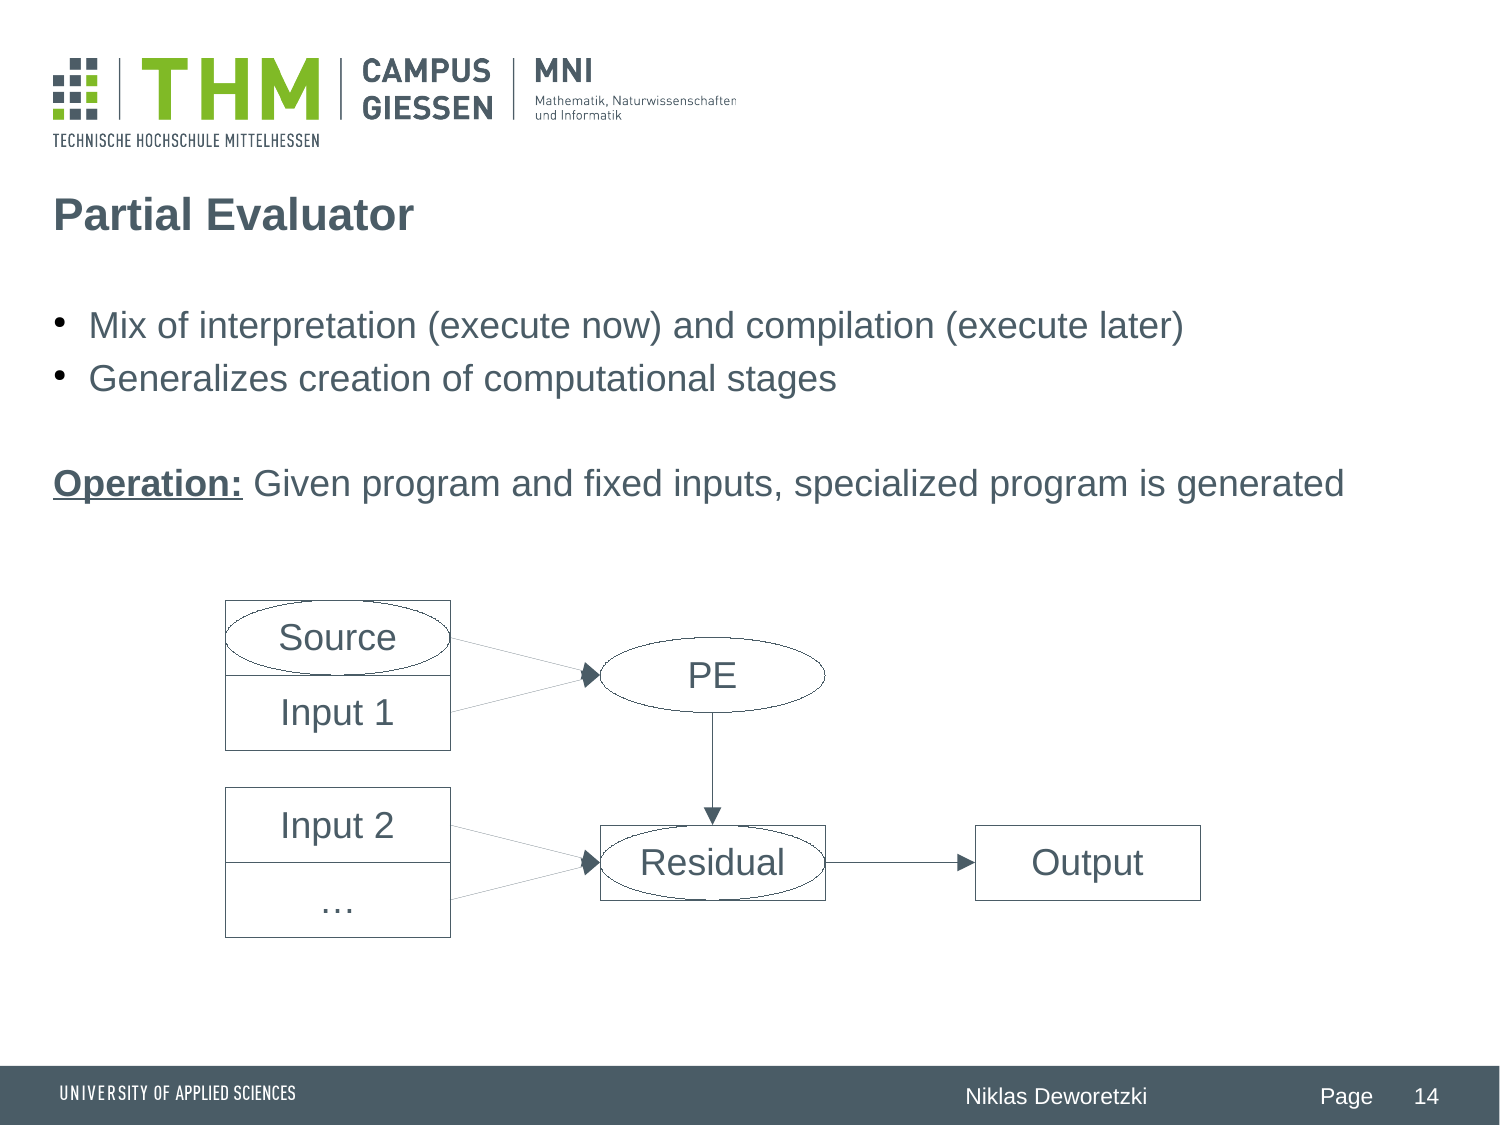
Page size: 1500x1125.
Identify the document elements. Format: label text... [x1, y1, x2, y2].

text_box Output [975, 825, 1201, 901]
text_box Input 1 [225, 676, 451, 751]
picture [59, 1082, 296, 1104]
text_box Source [226, 601, 450, 675]
text_box Input 2 [225, 787, 451, 862]
text_box … [225, 862, 451, 938]
slide_number <number> [1376, 1073, 1455, 1118]
text_box PE [600, 637, 826, 713]
title Partial Evaluator [53, 177, 1435, 272]
text_box Residual [601, 826, 825, 900]
picture [53, 58, 736, 147]
list Mix of interpretation (execute now) and compilation (execute later) Generalizes creation of computational stages Operation: Given program and fixed inputs, specialized program is generated [53, 293, 1388, 554]
